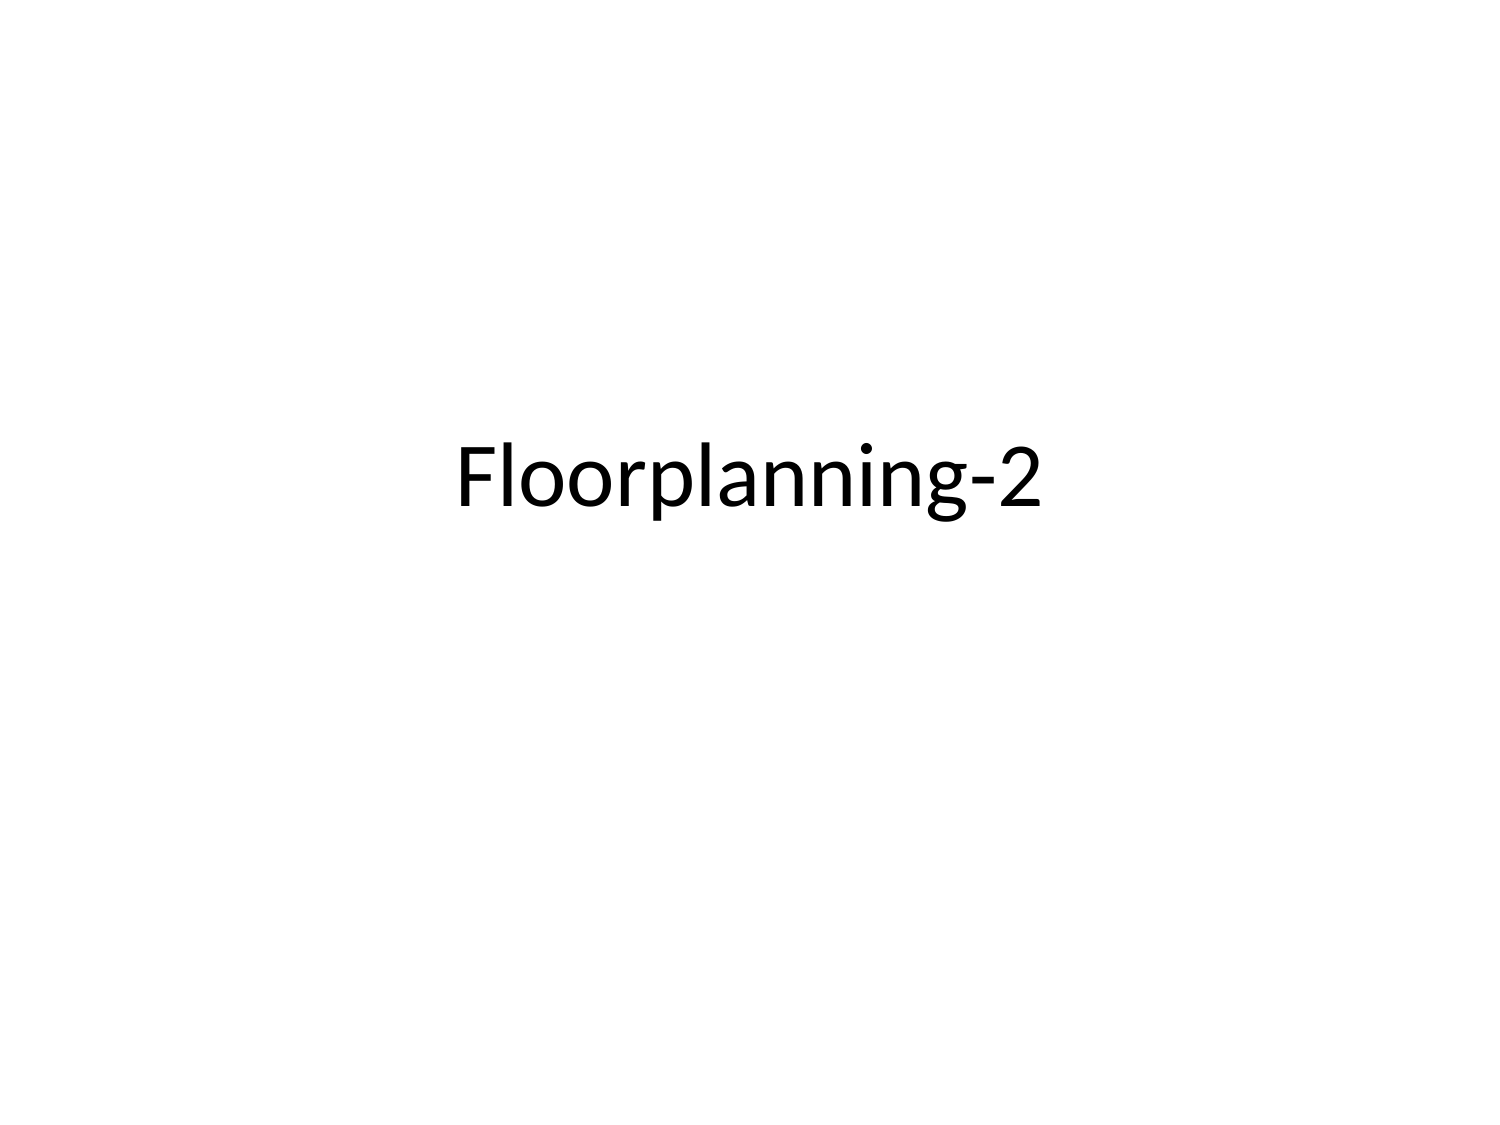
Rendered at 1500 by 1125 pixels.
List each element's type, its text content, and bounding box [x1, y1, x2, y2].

text_box Floorplanning-2 [112, 349, 1388, 591]
